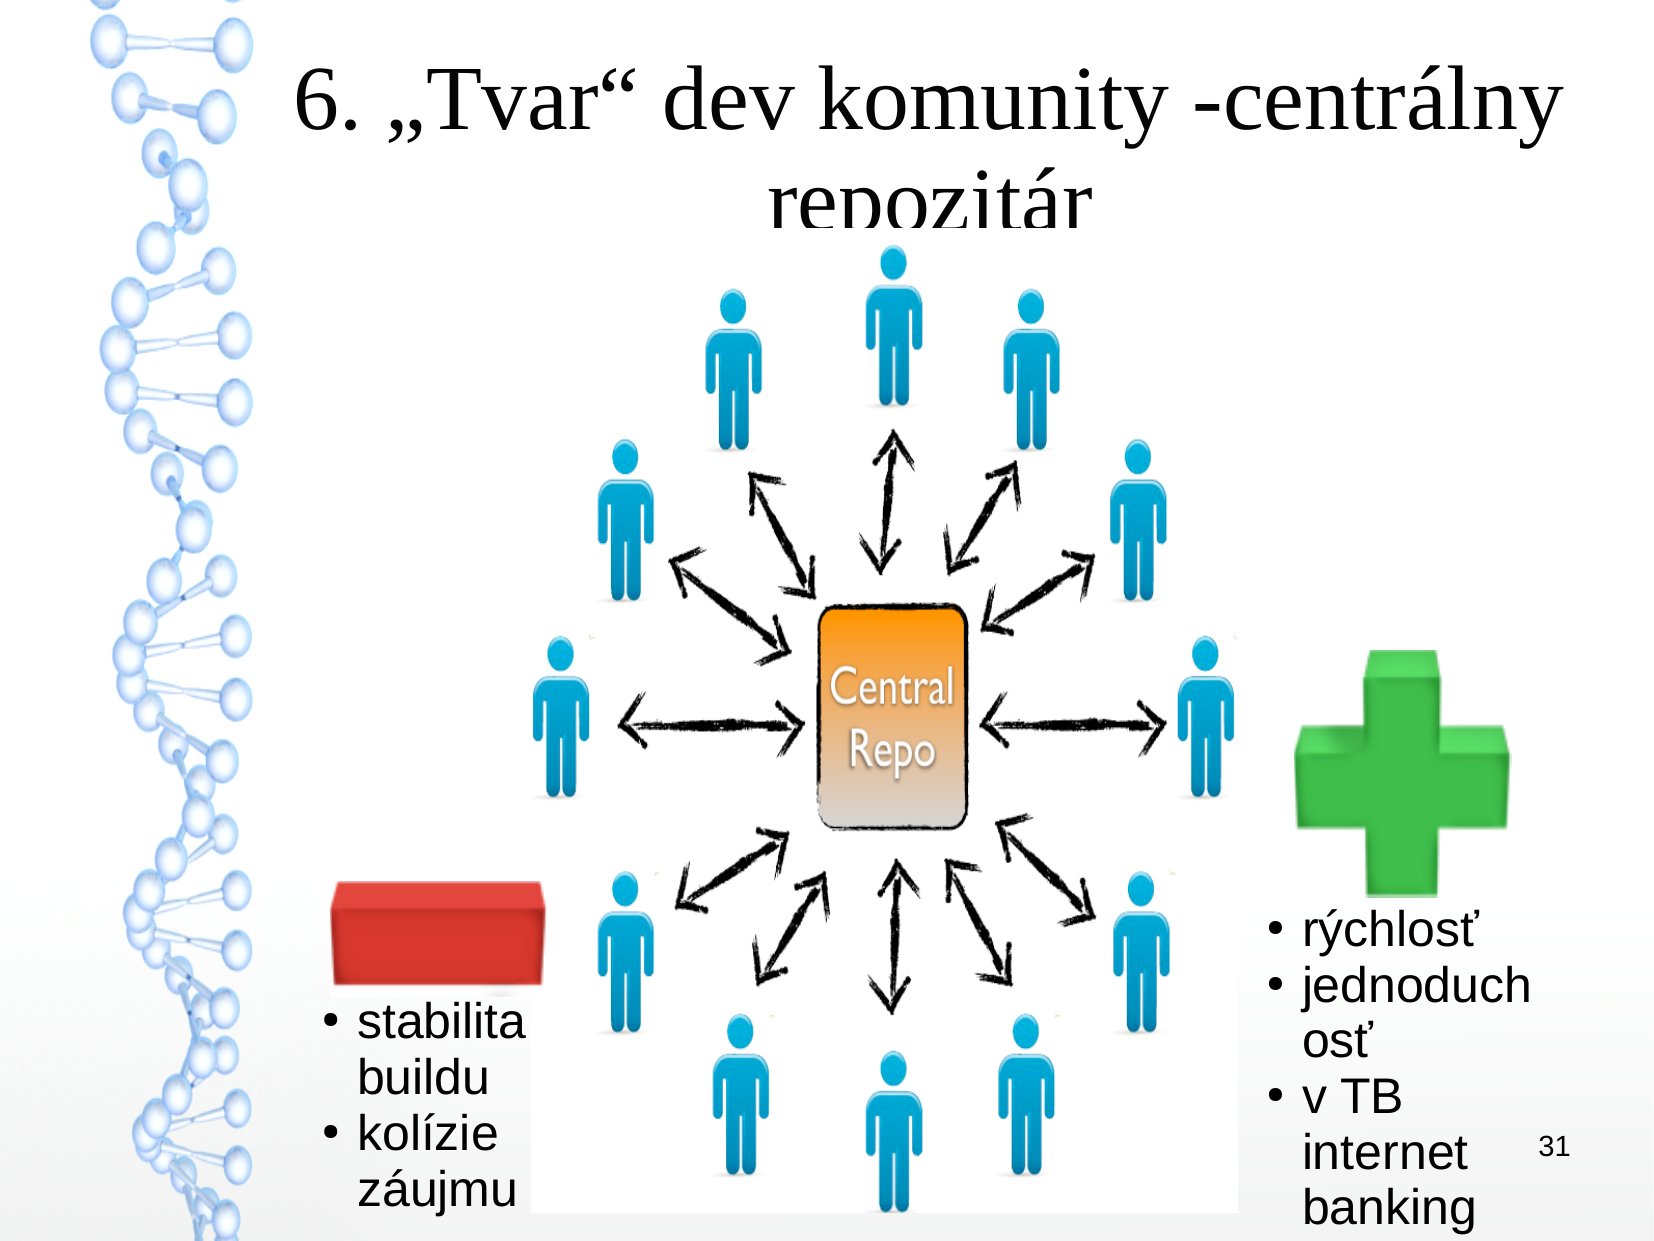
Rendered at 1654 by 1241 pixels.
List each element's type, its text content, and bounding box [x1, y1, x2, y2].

text_box stabilita buildu kolízie záujmu [307, 986, 626, 1228]
title 6. „Tvar“ dev komunity -centrálny repozitár [265, 47, 1595, 252]
text_box rýchlosť jednoduchosť v TB internet banking [1251, 893, 1560, 1241]
picture [0, 0, 1654, 1241]
